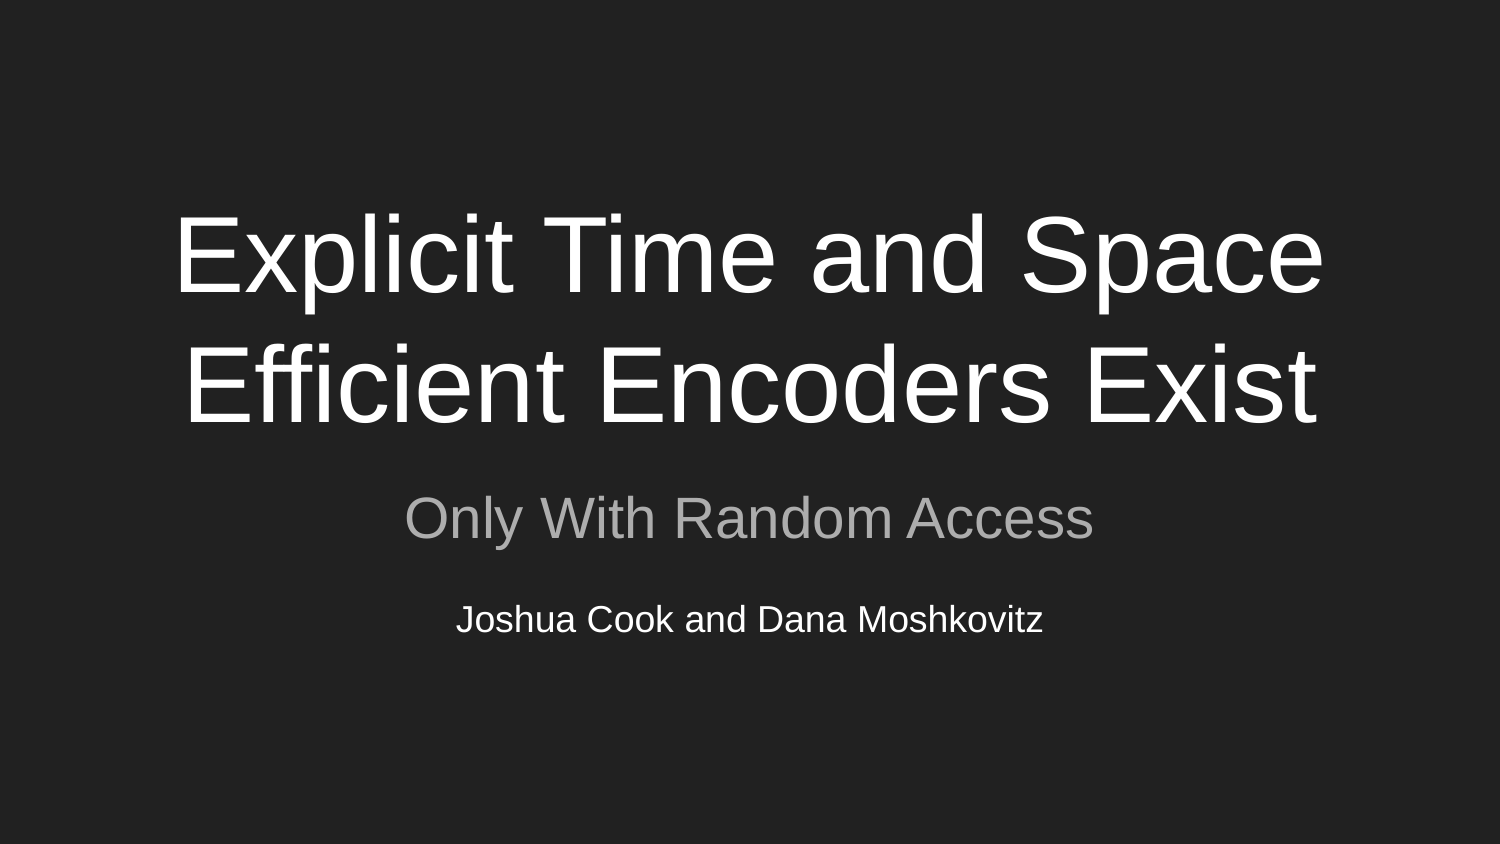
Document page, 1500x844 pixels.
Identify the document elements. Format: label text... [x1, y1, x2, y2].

subtitle Only With Random Access [51, 464, 1449, 595]
title Explicit Time and Space Efficient Encoders Exist [51, 122, 1449, 459]
text_box Joshua Cook and Dana Moshkovitz [424, 579, 1076, 656]
